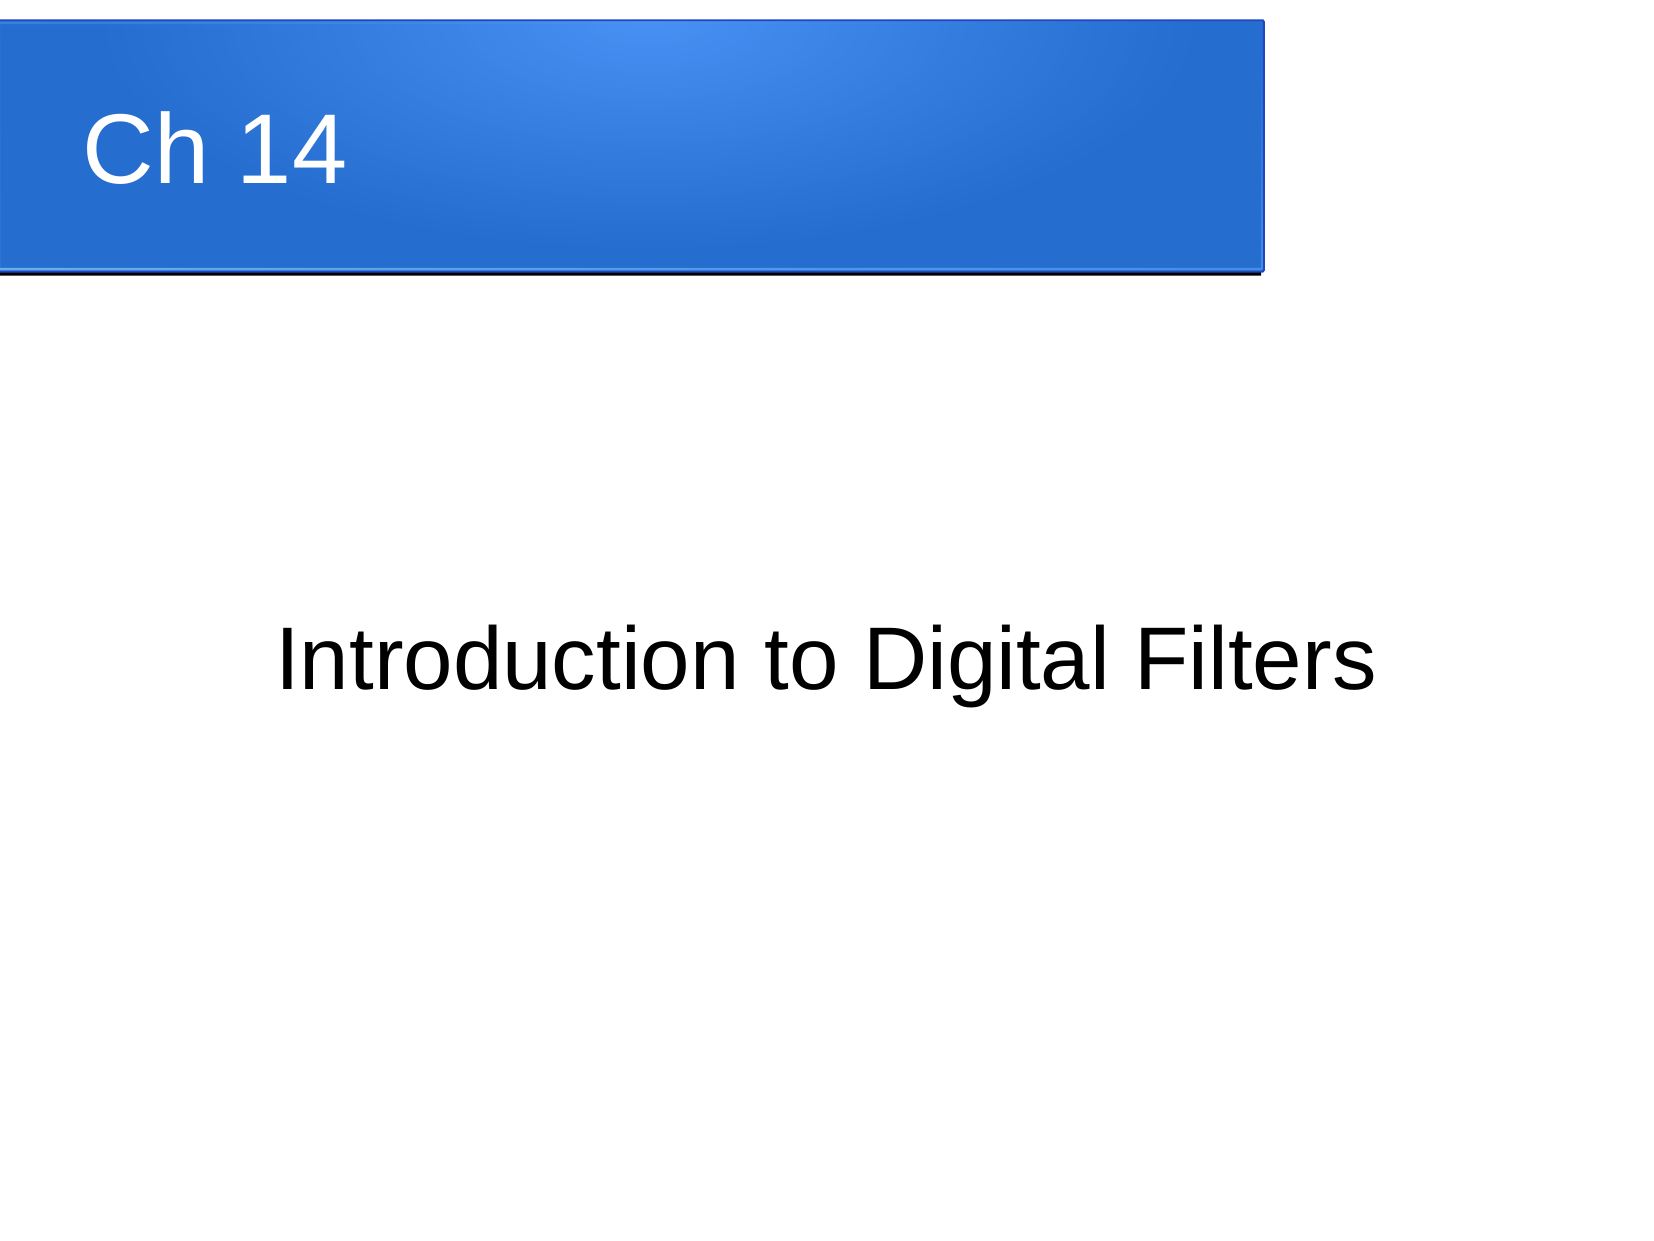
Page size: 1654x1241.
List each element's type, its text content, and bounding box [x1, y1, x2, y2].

subtitle Introduction to Digital Filters [82, 299, 1571, 1019]
title Ch 14 [82, 47, 1235, 252]
